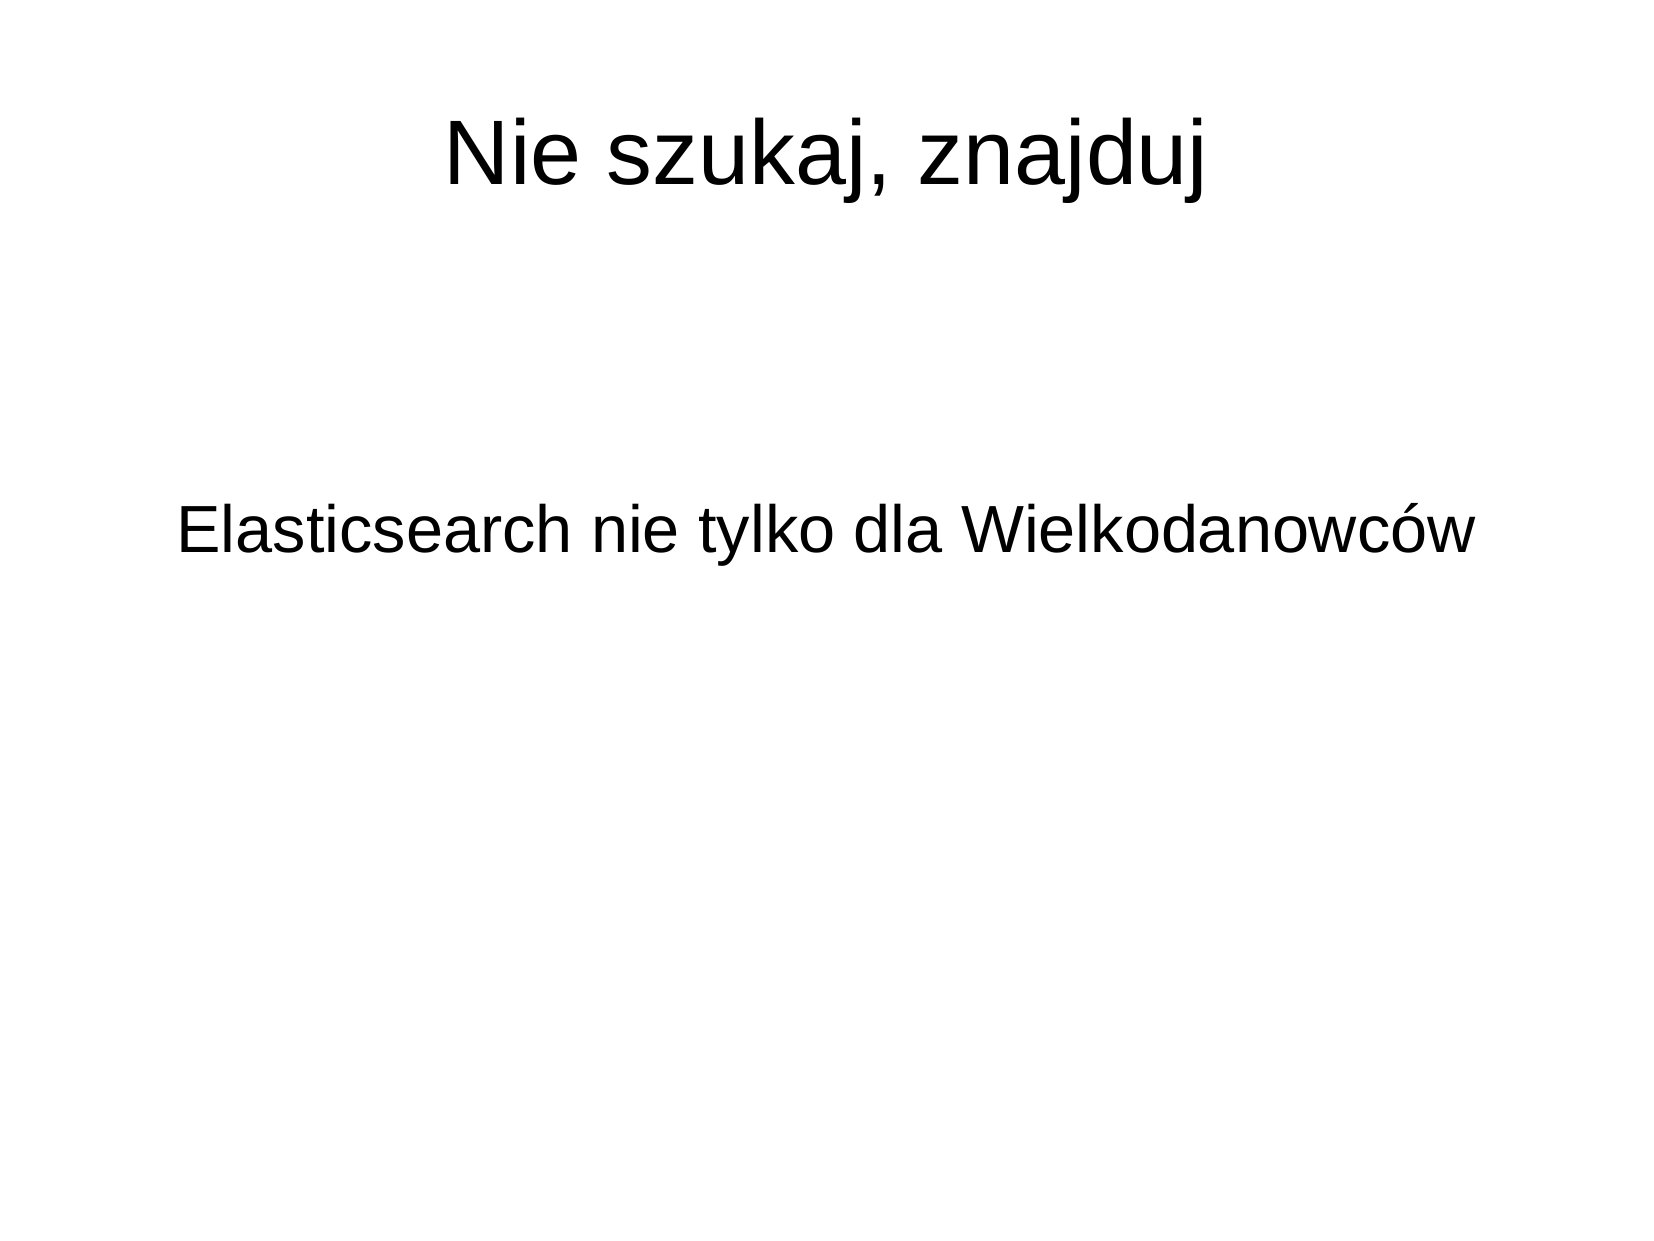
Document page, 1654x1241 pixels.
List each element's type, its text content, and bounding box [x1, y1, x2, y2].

subtitle Elasticsearch nie tylko dla Wielkodanowców [82, 49, 1571, 1010]
